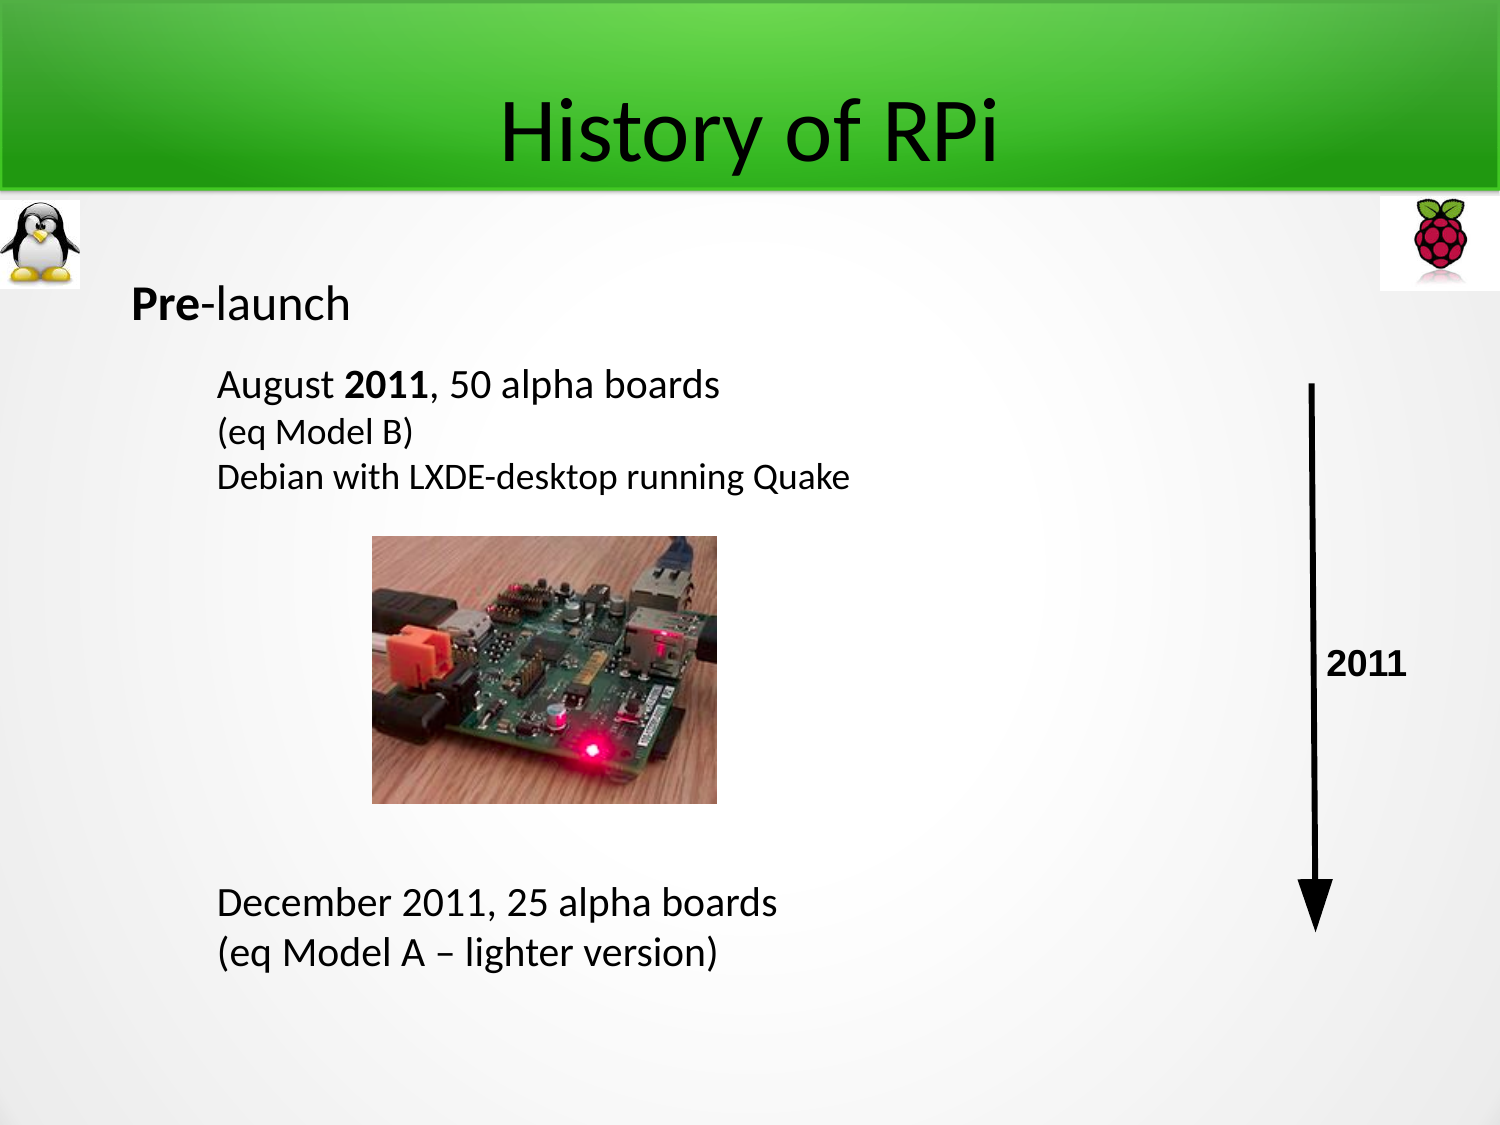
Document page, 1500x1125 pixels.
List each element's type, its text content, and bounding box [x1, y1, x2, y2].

list Pre-launch August 2011, 50 alpha boards (eq Model B) Debian with LXDE-desktop running Quake December 2011, 25 alpha boards (eq Model A – lighter version) [60, 262, 1176, 1006]
picture [372, 536, 717, 804]
text_box 2011 [1311, 634, 1467, 692]
picture [0, 200, 80, 289]
title History of RPi [75, 45, 1425, 233]
picture [1380, 196, 1500, 291]
